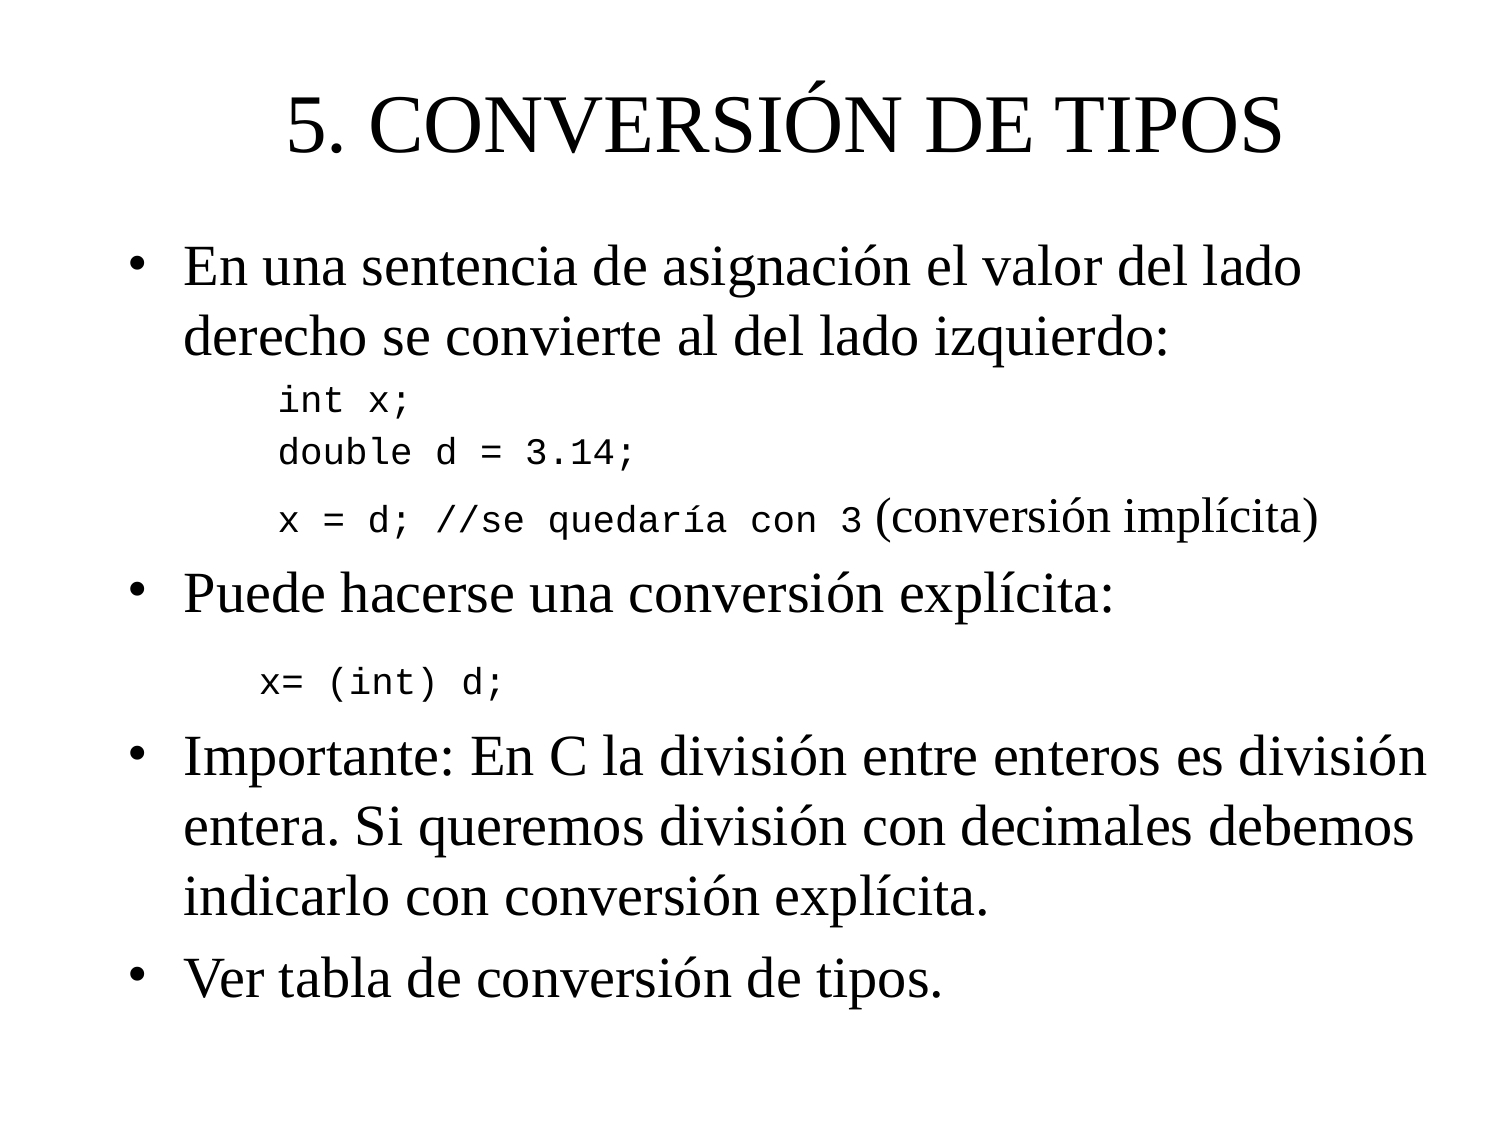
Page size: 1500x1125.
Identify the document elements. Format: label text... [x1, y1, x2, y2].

title 5. CONVERSIÓN DE TIPOS [112, 42, 1459, 197]
list En una sentencia de asignación el valor del lado derecho se convierte al del lado izquierdo: int x; double d = 3.14; x = d; //se quedaría con 3 (conversión implícita) Puede hacerse una conversión explícita: x= (int) d; Importante: En C la división entre enteros es división entera. Si queremos división con decimales debemos indicarlo con conversión explícita. Ver tabla de conversión de tipos. [112, 220, 1471, 1071]
